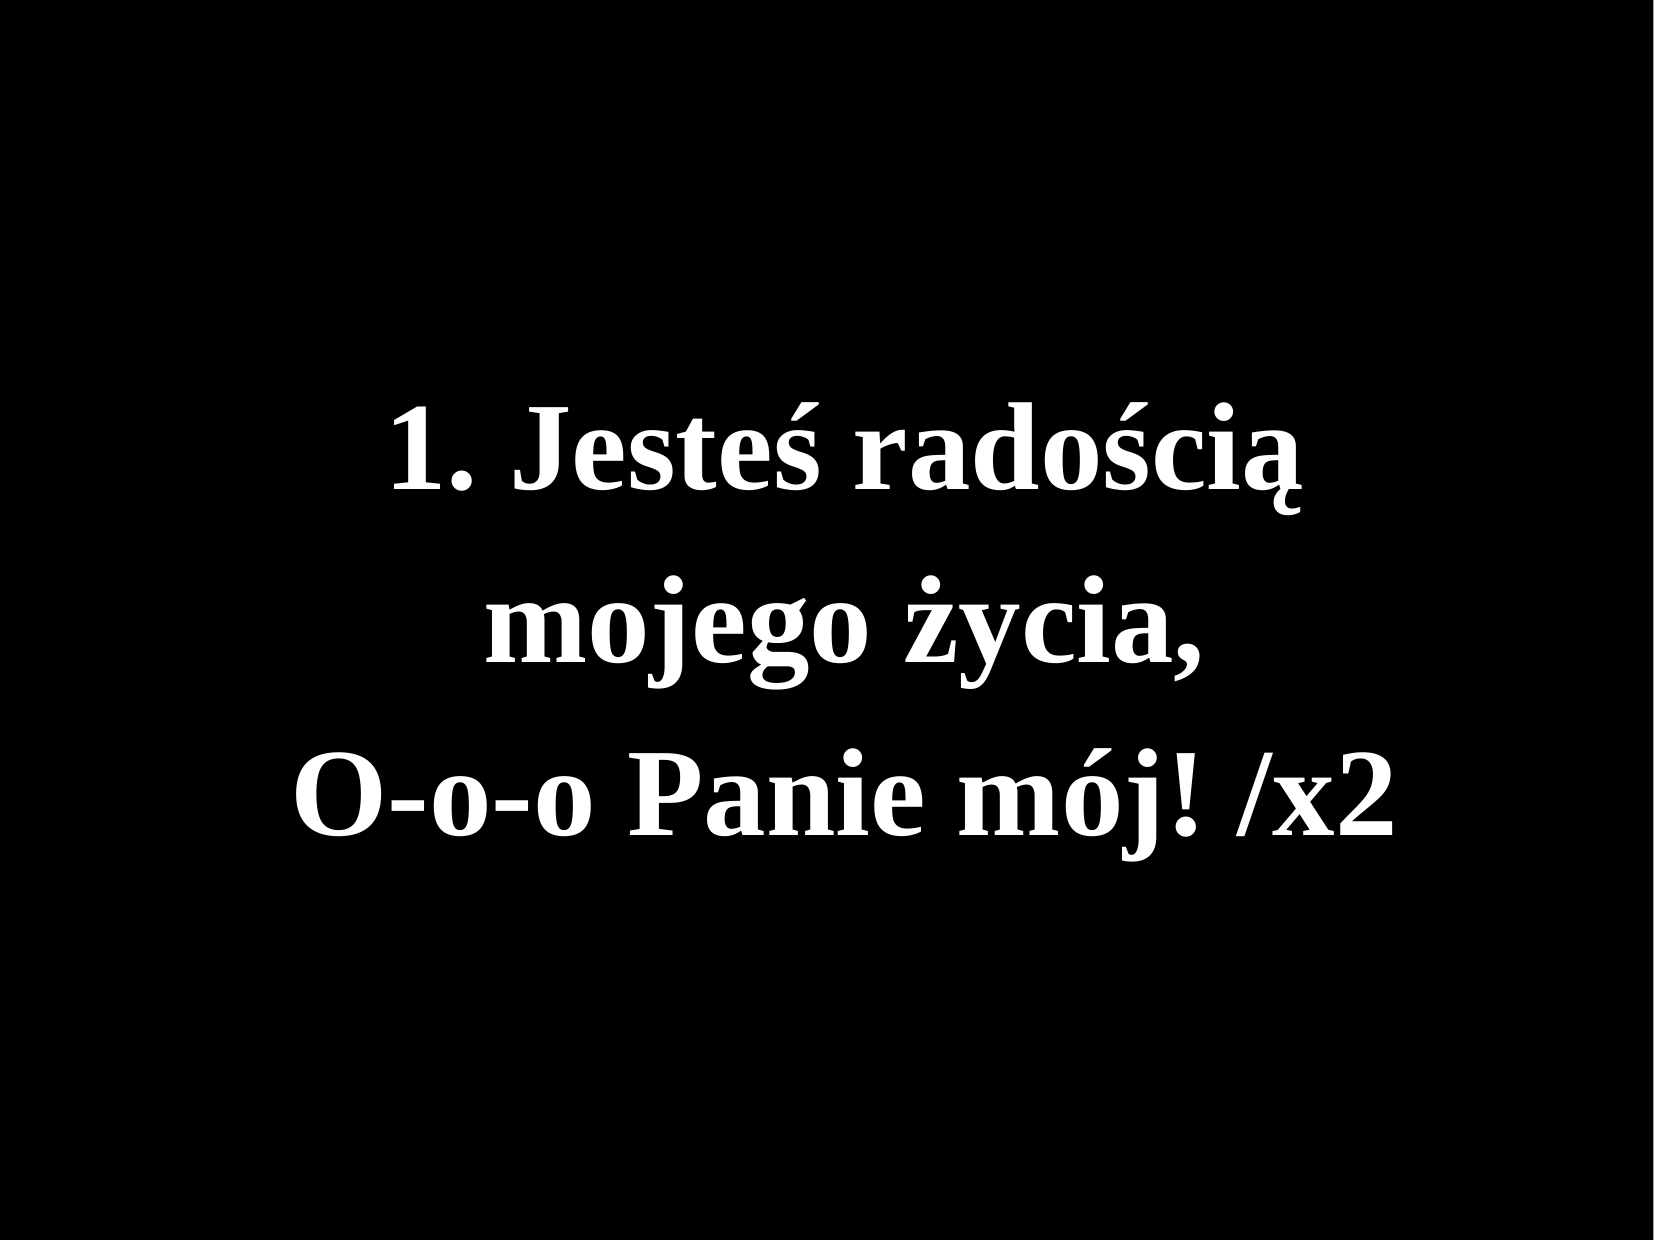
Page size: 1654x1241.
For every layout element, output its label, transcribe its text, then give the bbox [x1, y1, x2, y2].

subtitle 1. Jesteś radością ppp mojego życia, ppp O-o-o Panie mój! /x2 [0, 0, 1654, 1241]
